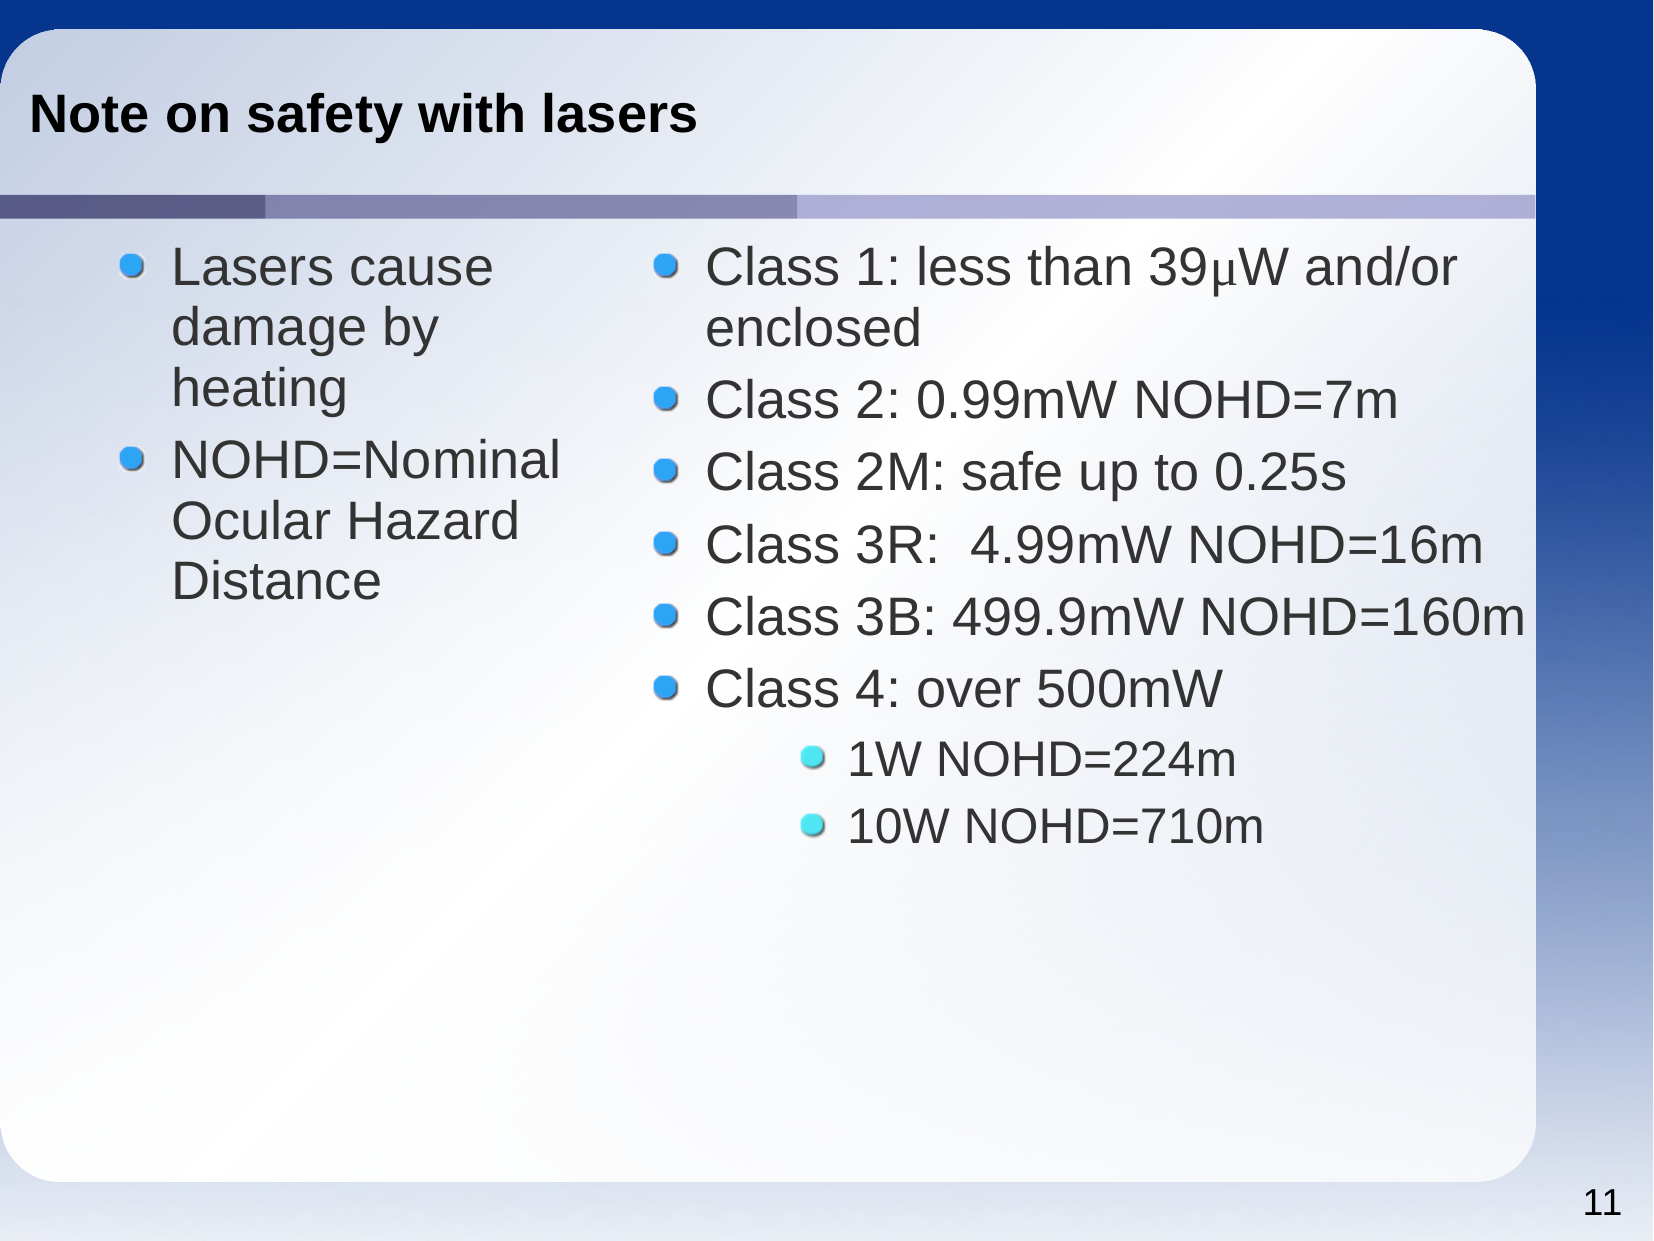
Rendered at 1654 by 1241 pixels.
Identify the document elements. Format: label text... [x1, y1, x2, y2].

title Note on safety with lasers [29, 49, 1506, 178]
list Lasers cause damage by heating NOHD=Nominal Ocular Hazard Distance [29, 236, 563, 1152]
picture [0, 0, 1654, 1241]
list Class 1: less than 39μW and/or enclosed Class 2: 0.99mW NOHD=7m Class 2M: safe up to 0.25s Class 3R: 4.99mW NOHD=16m Class 3B: 499.9mW NOHD=160m Class 4: over 500mW 1W NOHD=224m 10W NOHD=710m [563, 236, 1576, 1152]
